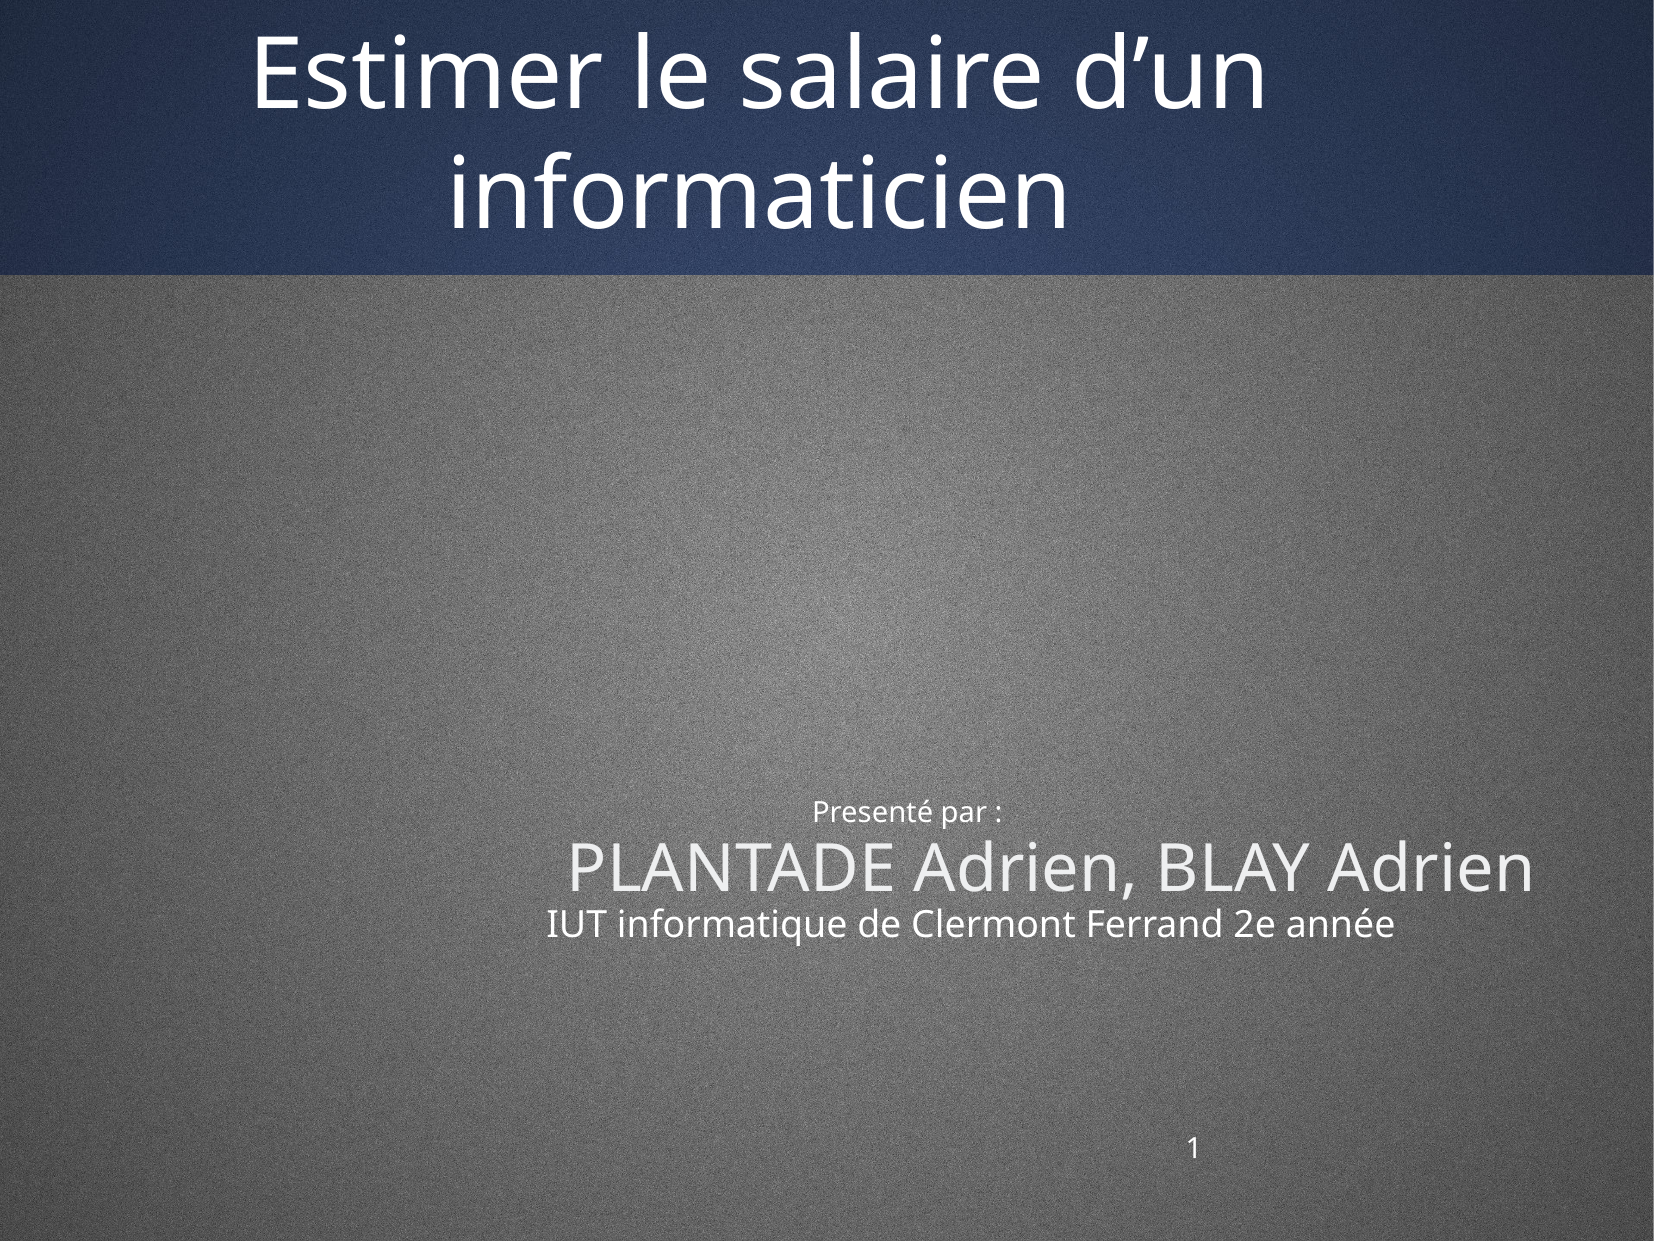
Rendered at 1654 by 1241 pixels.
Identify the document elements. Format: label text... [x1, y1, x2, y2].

title Estimer le salaire d’un informaticien [248, 8, 1418, 249]
picture [0, 0, 1654, 1241]
text_box IUT informatique de Clermont Ferrand 2e année [531, 887, 1615, 958]
text_box PLANTADE Adrien, BLAY Adrien [551, 818, 1615, 887]
text_box 15 [1185, 1129, 1571, 1216]
text_box Presenté par : [797, 784, 1613, 855]
